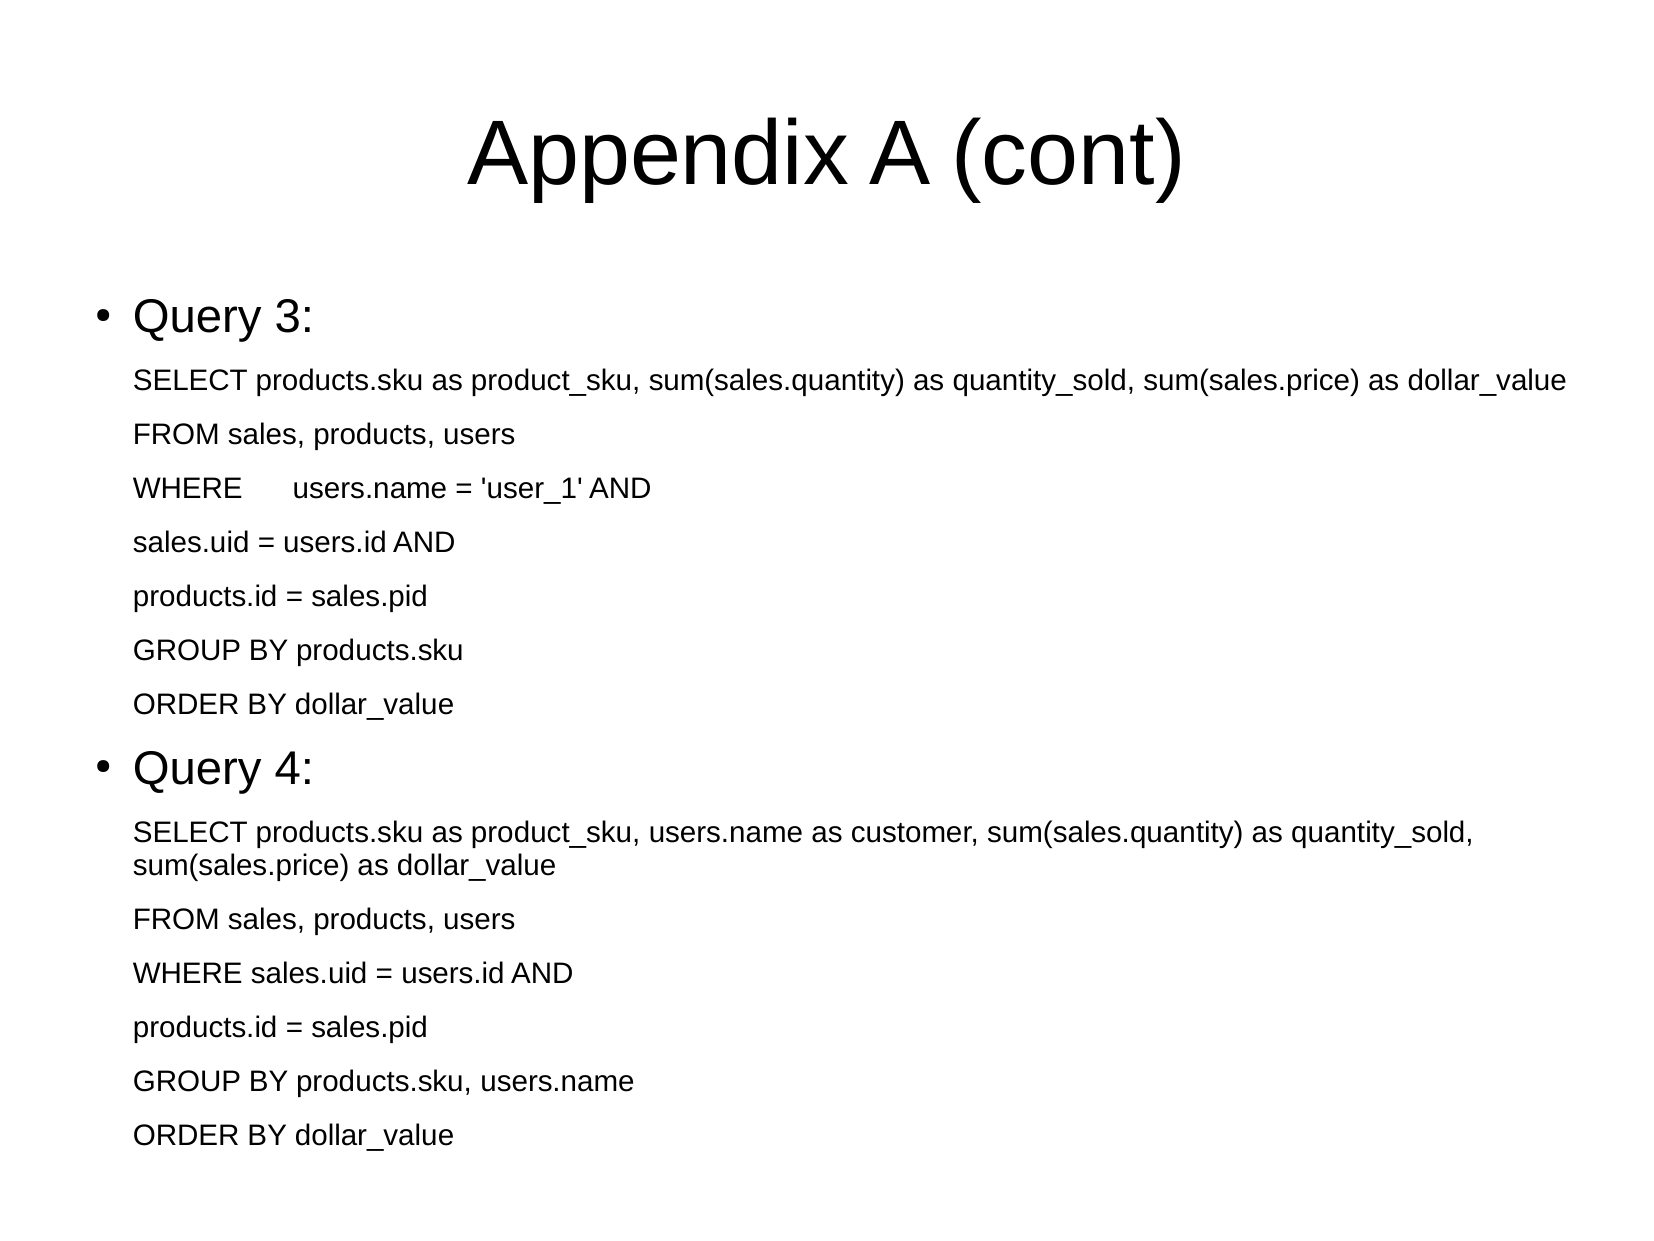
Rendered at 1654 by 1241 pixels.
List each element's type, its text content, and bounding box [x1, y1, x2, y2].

title Appendix A (cont) [82, 49, 1571, 257]
list Query 3: SELECT products.sku as product_sku, sum(sales.quantity) as quantity_sold, sum(sales.price) as dollar_value FROM sales, products, users WHERE users.name = 'user_1' AND sales.uid = users.id AND products.id = sales.pid GROUP BY products.sku ORDER BY dollar_value Query 4: SELECT products.sku as product_sku, users.name as customer, sum(sales.quantity) as quantity_sold, sum(sales.price) as dollar_value FROM sales, products, users WHERE sales.uid = users.id AND products.id = sales.pid GROUP BY products.sku, users.name ORDER BY dollar_value [82, 290, 1571, 1186]
